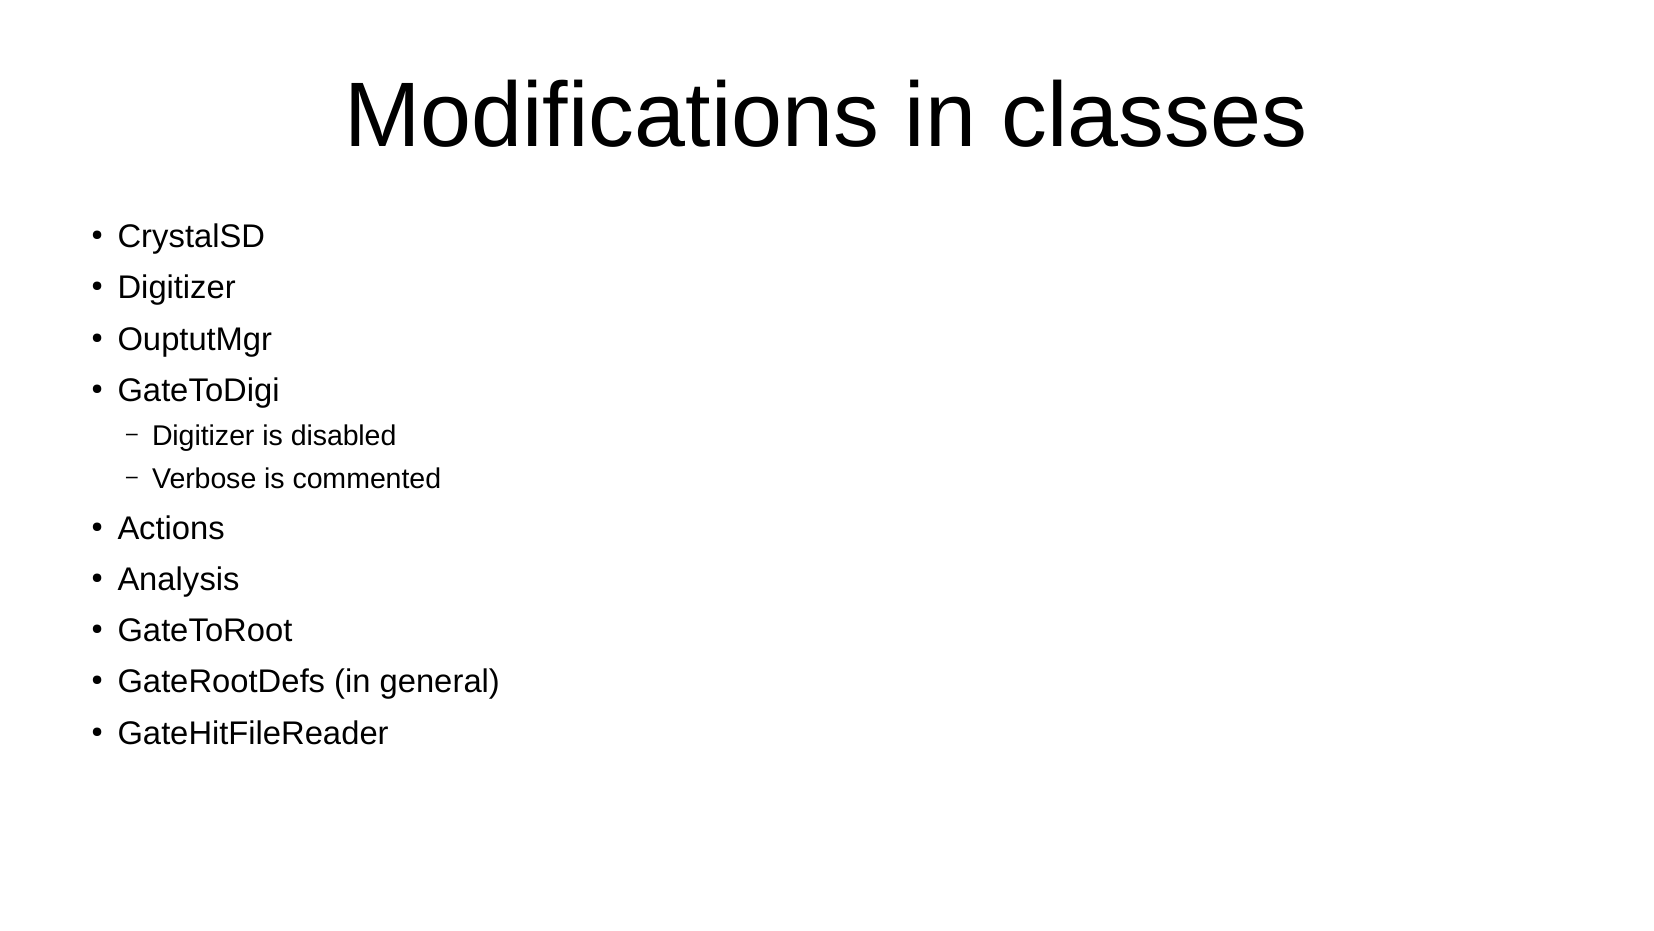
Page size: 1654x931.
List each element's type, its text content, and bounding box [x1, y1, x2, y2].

list CrystalSD Digitizer OuptutMgr GateToDigi Digitizer is disabled Verbose is commented Actions Analysis GateToRoot GateRootDefs (in general) GateHitFileReader [82, 217, 1571, 758]
title Modifications in classes [82, 37, 1571, 193]
